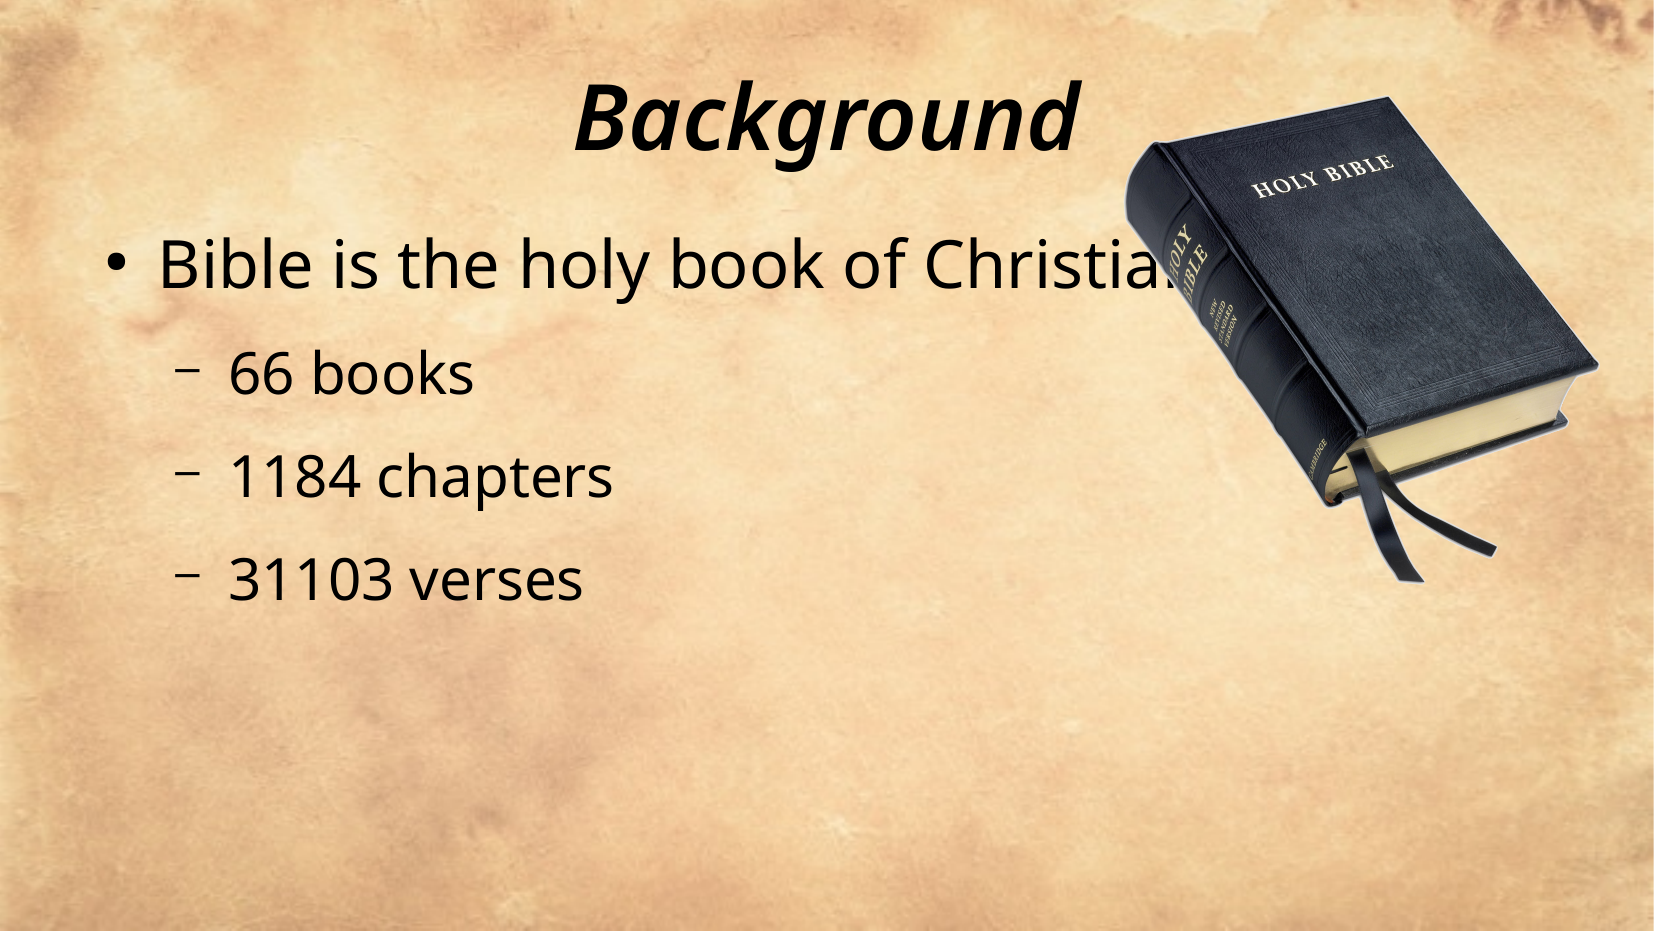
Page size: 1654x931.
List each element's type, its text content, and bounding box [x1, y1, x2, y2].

title Background [82, 37, 1571, 193]
picture [0, 0, 1654, 931]
list Bible is the holy book of Christianity 66 books 1184 chapters 31103 verses [86, 217, 1576, 758]
